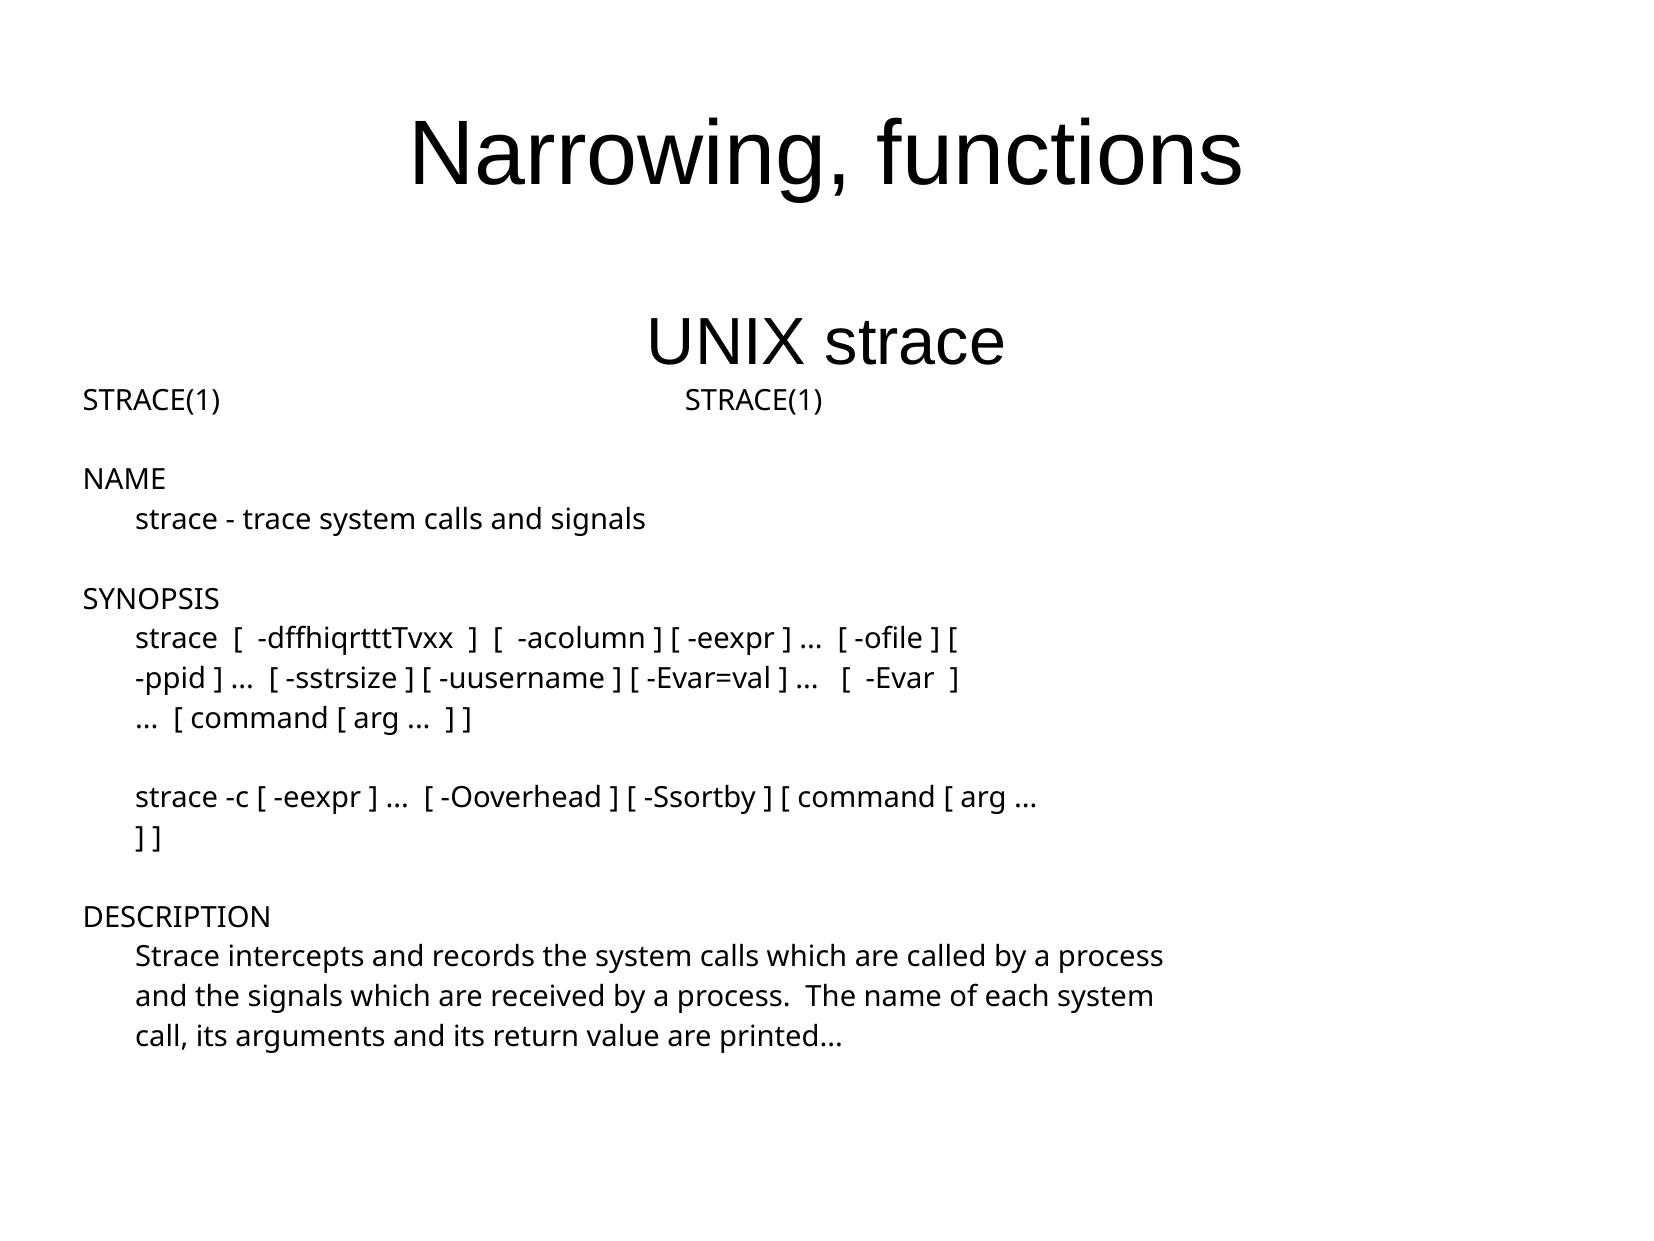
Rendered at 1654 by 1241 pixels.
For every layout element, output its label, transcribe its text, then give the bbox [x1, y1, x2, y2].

title Narrowing, functions [82, 56, 1571, 250]
subtitle UNIX strace STRACE(1) STRACE(1) NAME strace - trace system calls and signals SYNOPSIS strace [ -dffhiqrtttTvxx ] [ -acolumn ] [ -eexpr ] ... [ -ofile ] [ -ppid ] ... [ -sstrsize ] [ -uusername ] [ -Evar=val ] ... [ -Evar ] ... [ command [ arg ... ] ] strace -c [ -eexpr ] ... [ -Ooverhead ] [ -Ssortby ] [ command [ arg ... ] ] DESCRIPTION Strace intercepts and records the system calls which are called by a process and the signals which are received by a process. The name of each system call, its arguments and its return value are printed... [82, 297, 1571, 1102]
